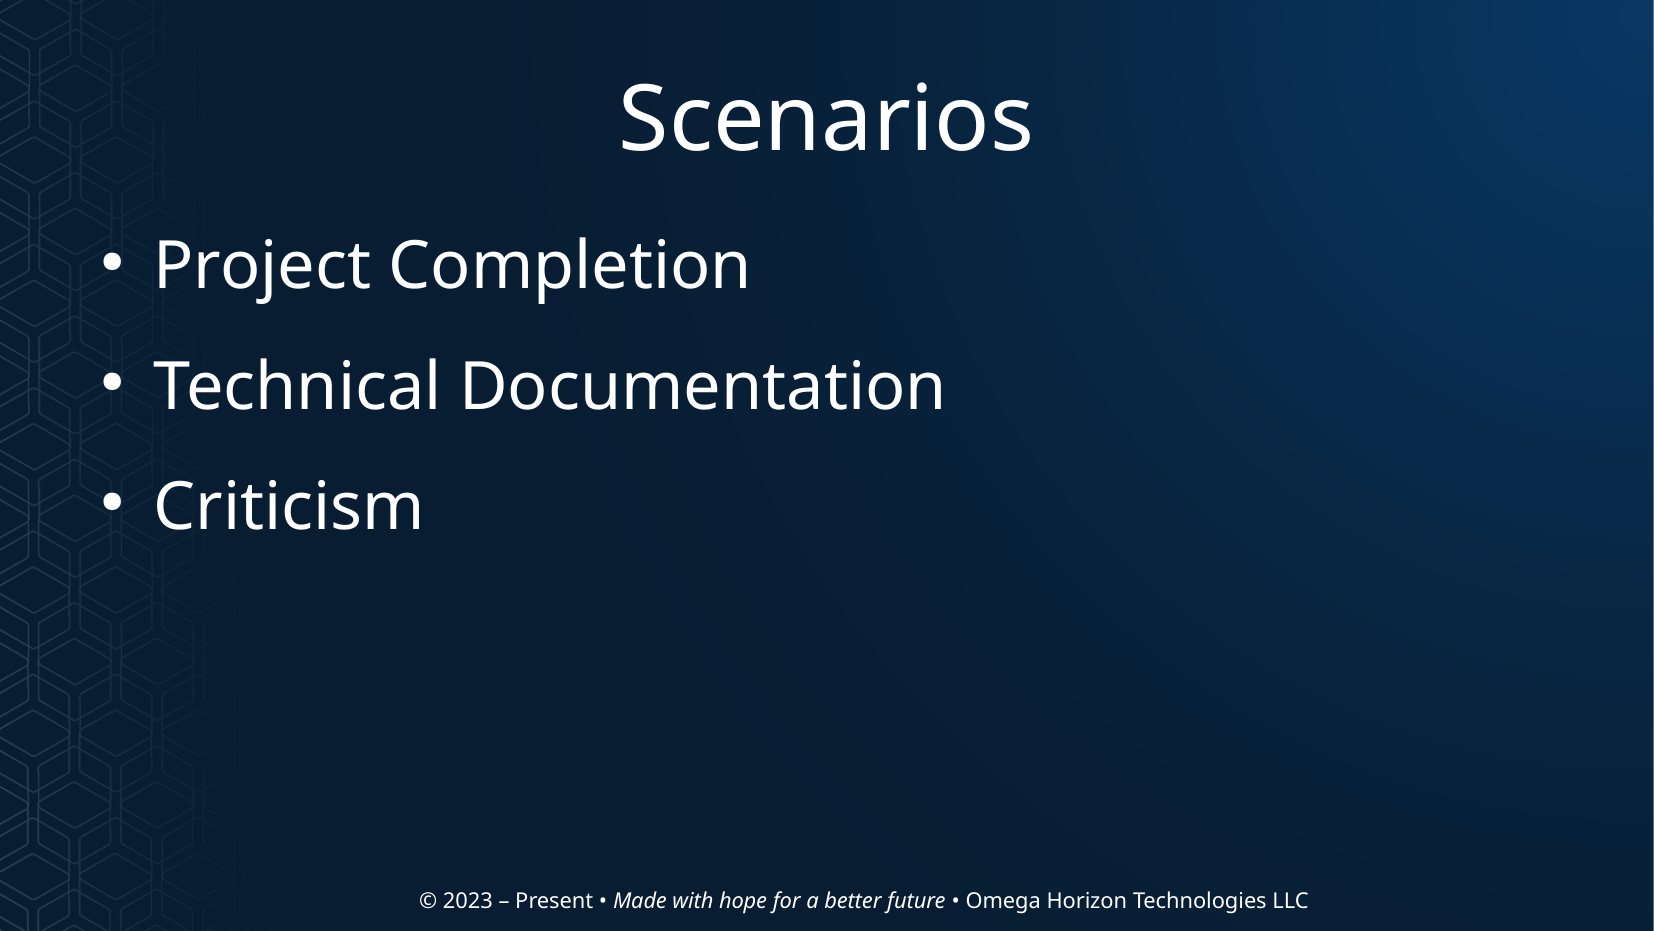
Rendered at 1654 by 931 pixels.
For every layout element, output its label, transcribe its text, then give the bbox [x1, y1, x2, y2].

picture [0, 0, 1654, 931]
list Project Completion Technical Documentation Criticism [82, 217, 1571, 758]
title Scenarios [82, 37, 1571, 193]
